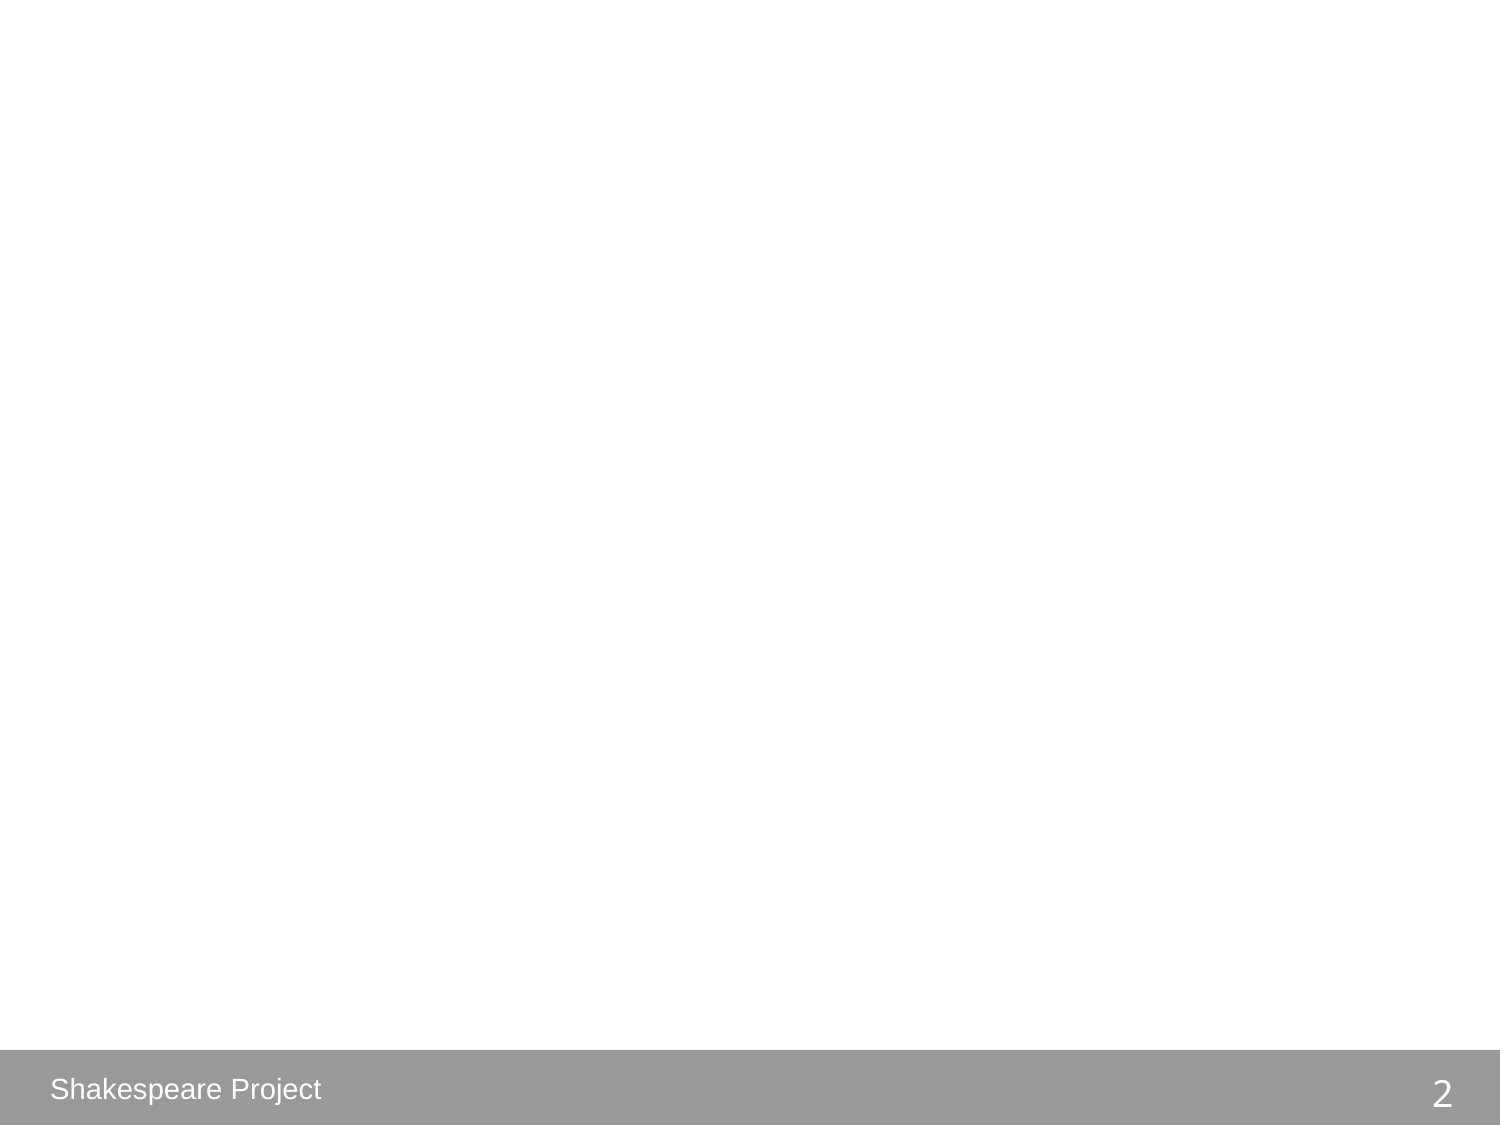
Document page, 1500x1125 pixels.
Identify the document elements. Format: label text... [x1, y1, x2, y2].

slide_number <Nummer> [1417, 1062, 1477, 1111]
footer Shakespeare Project [35, 1062, 1276, 1111]
